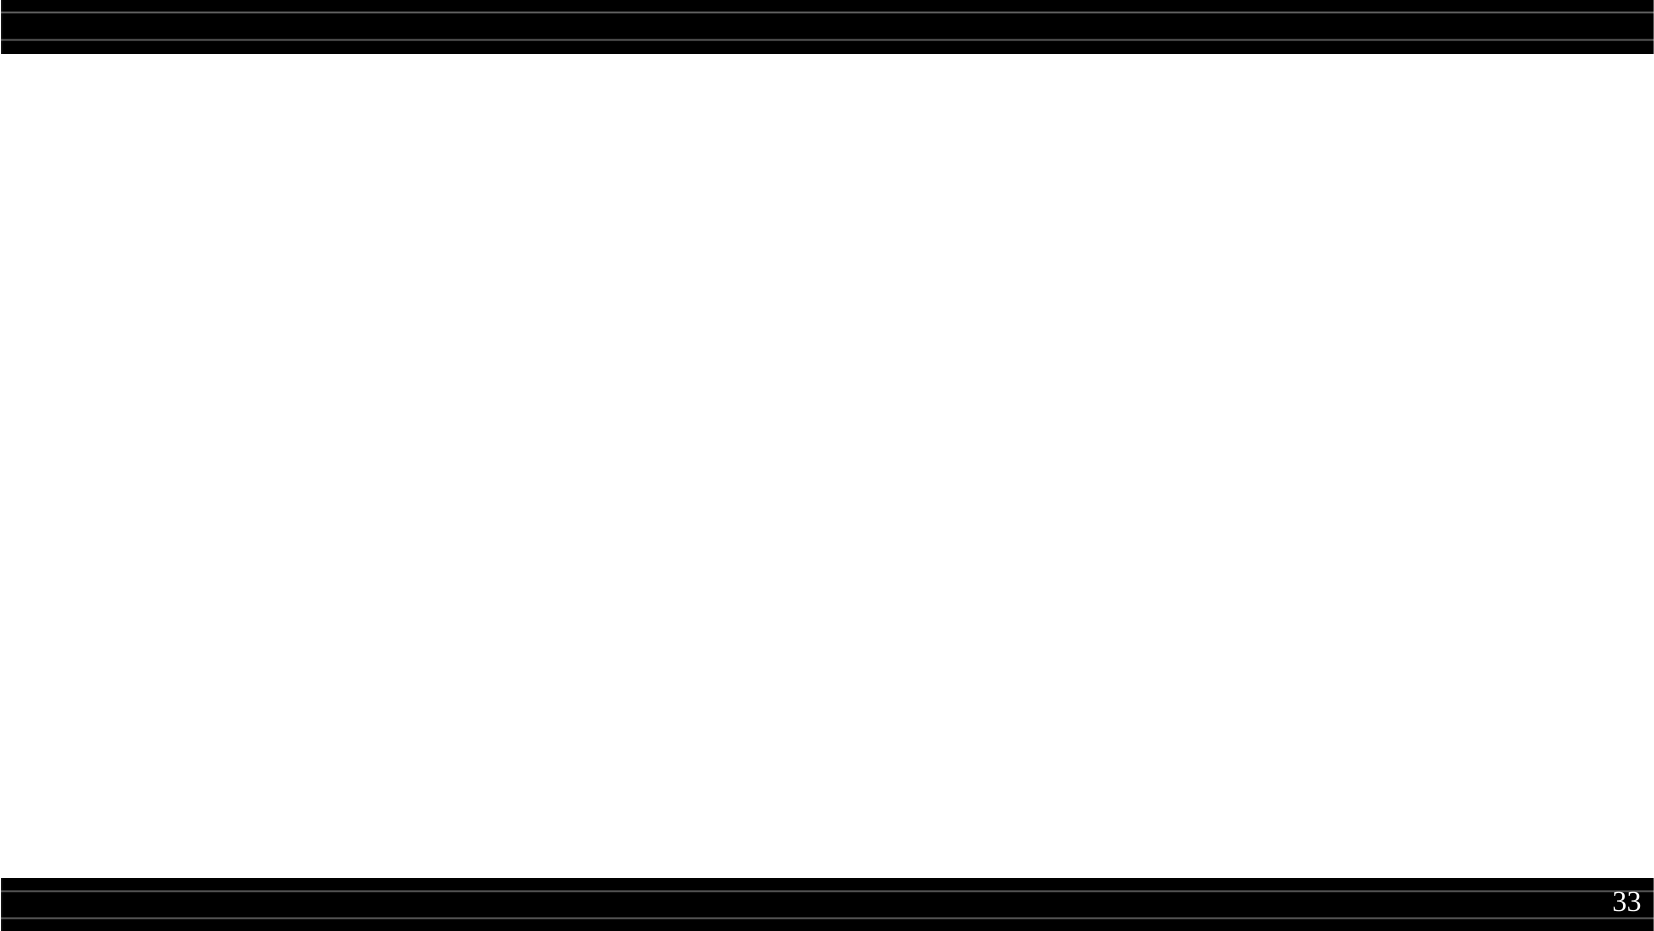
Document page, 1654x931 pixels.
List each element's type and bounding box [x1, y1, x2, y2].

picture [1, 0, 1654, 54]
picture [1, 878, 1654, 931]
